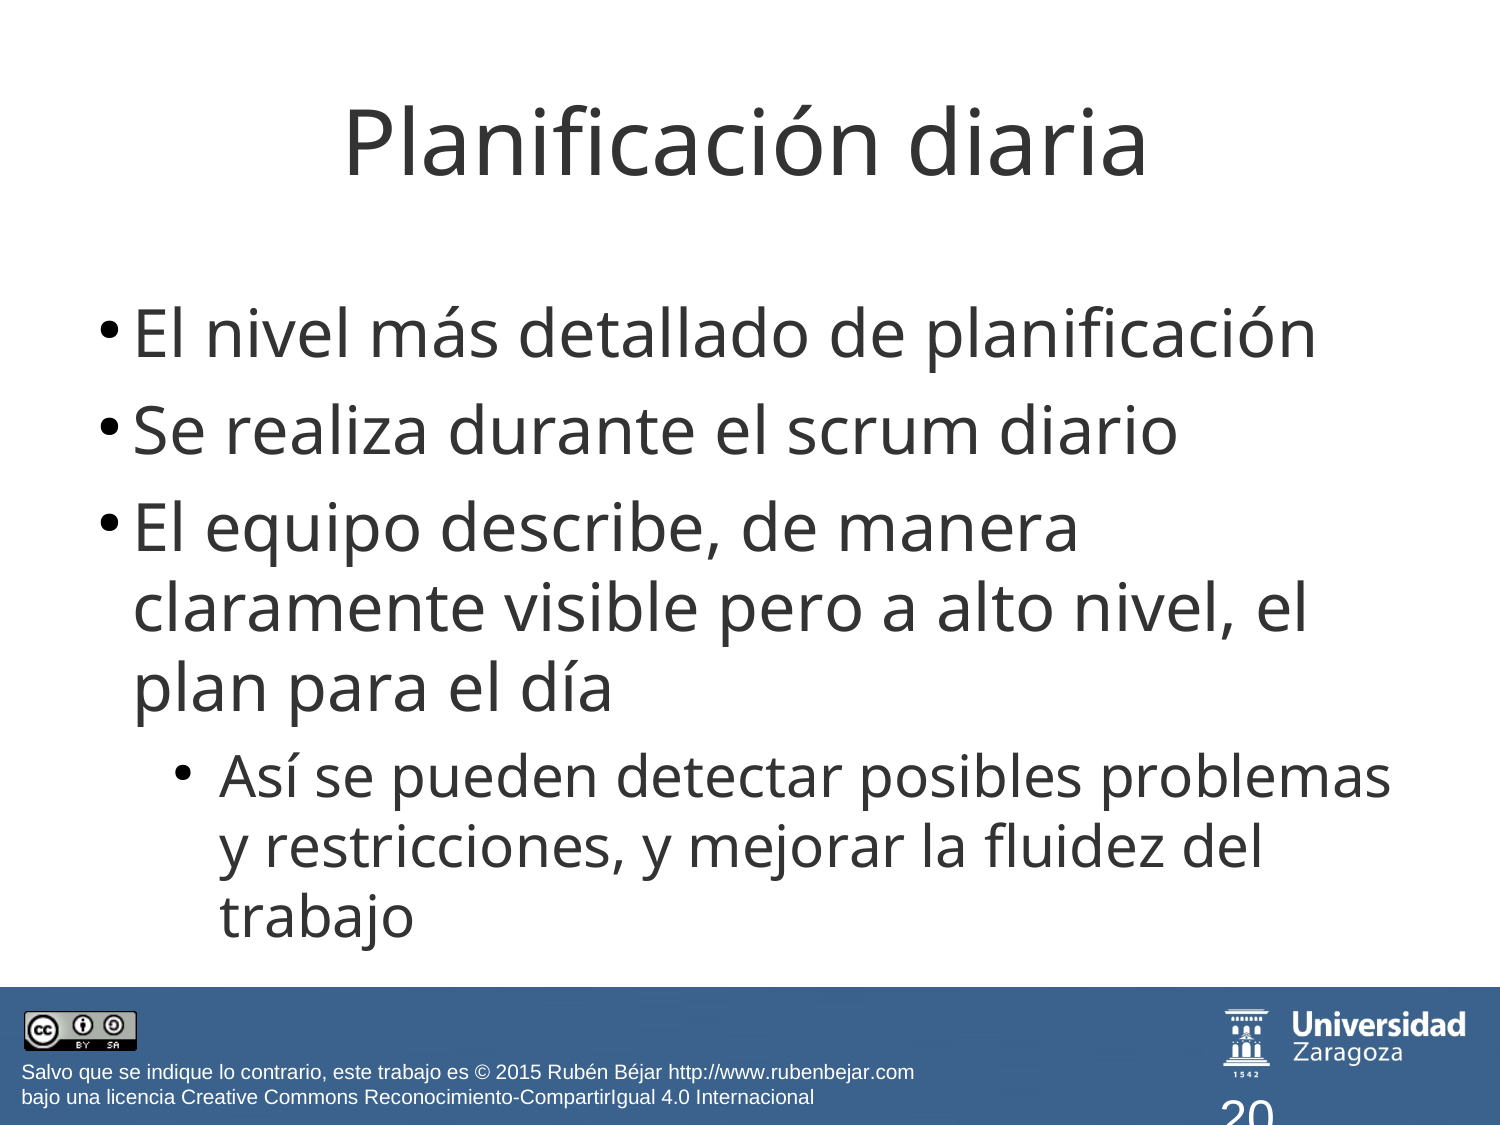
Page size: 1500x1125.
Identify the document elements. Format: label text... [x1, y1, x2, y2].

title Planificación diaria [74, 21, 1420, 257]
picture [1253, 1104, 1268, 1125]
list El nivel más detallado de planificación Se realiza durante el scrum diario El equipo describe, de manera claramente visible pero a alto nivel, el plan para el día Así se pueden detectar posibles problemas y restricciones, y mejorar la fluidez del trabajo [82, 283, 1418, 957]
picture [0, 987, 1500, 1125]
